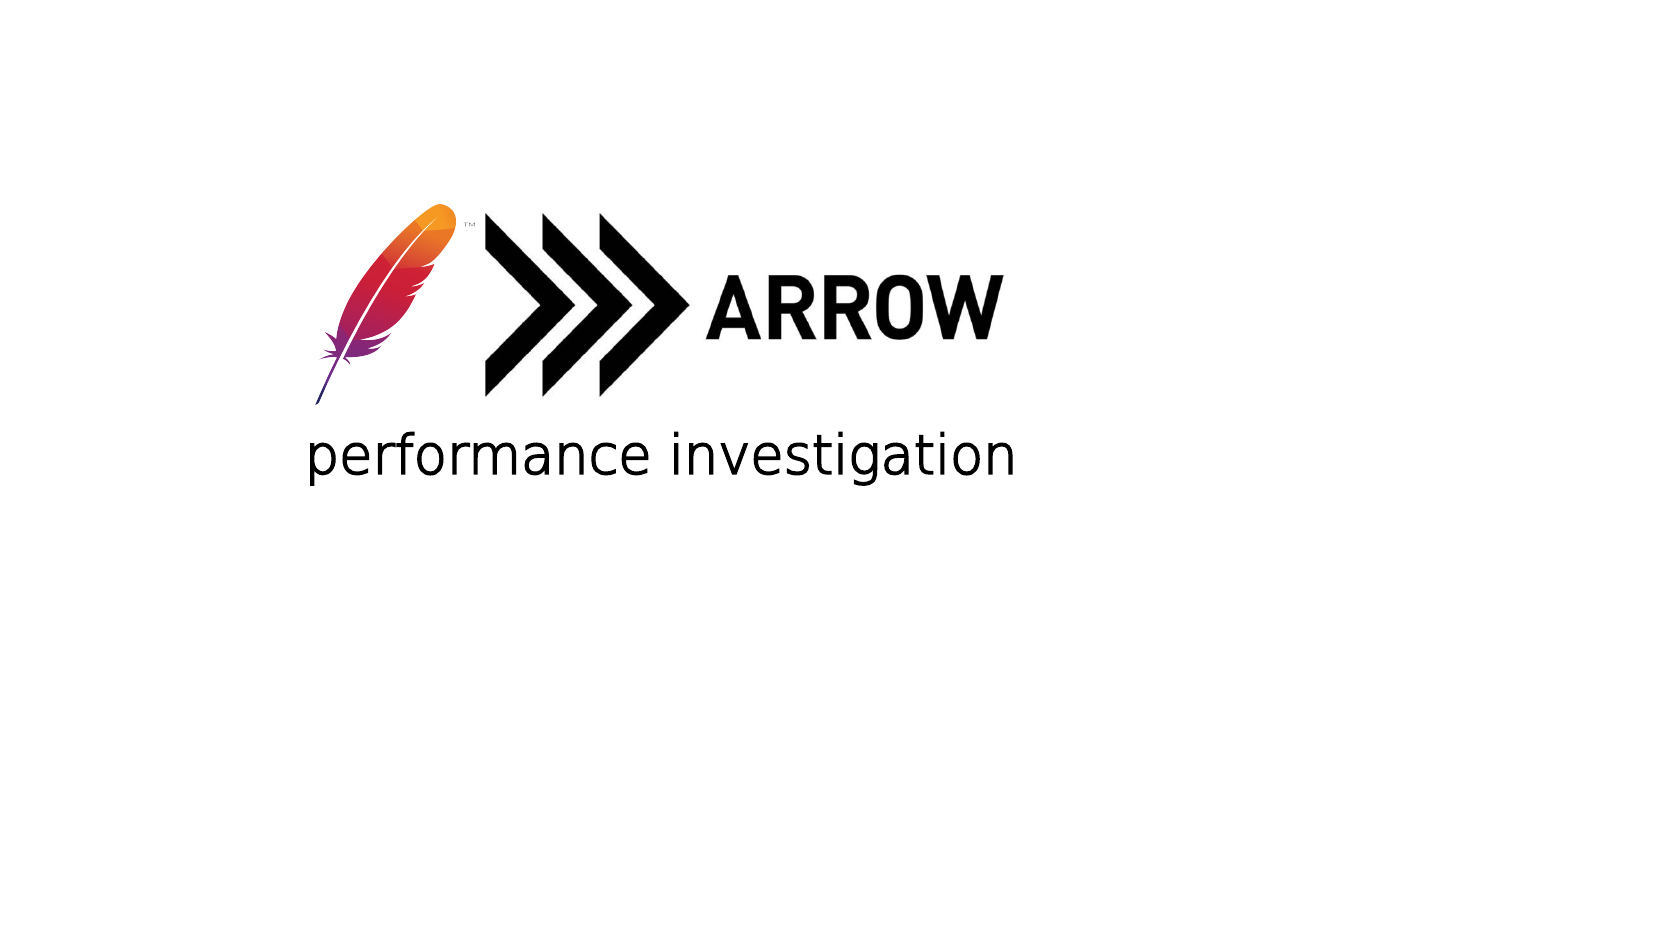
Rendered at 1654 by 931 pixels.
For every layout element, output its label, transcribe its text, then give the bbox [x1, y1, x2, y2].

picture [315, 195, 1020, 416]
text_box performance investigation [289, 416, 1034, 494]
